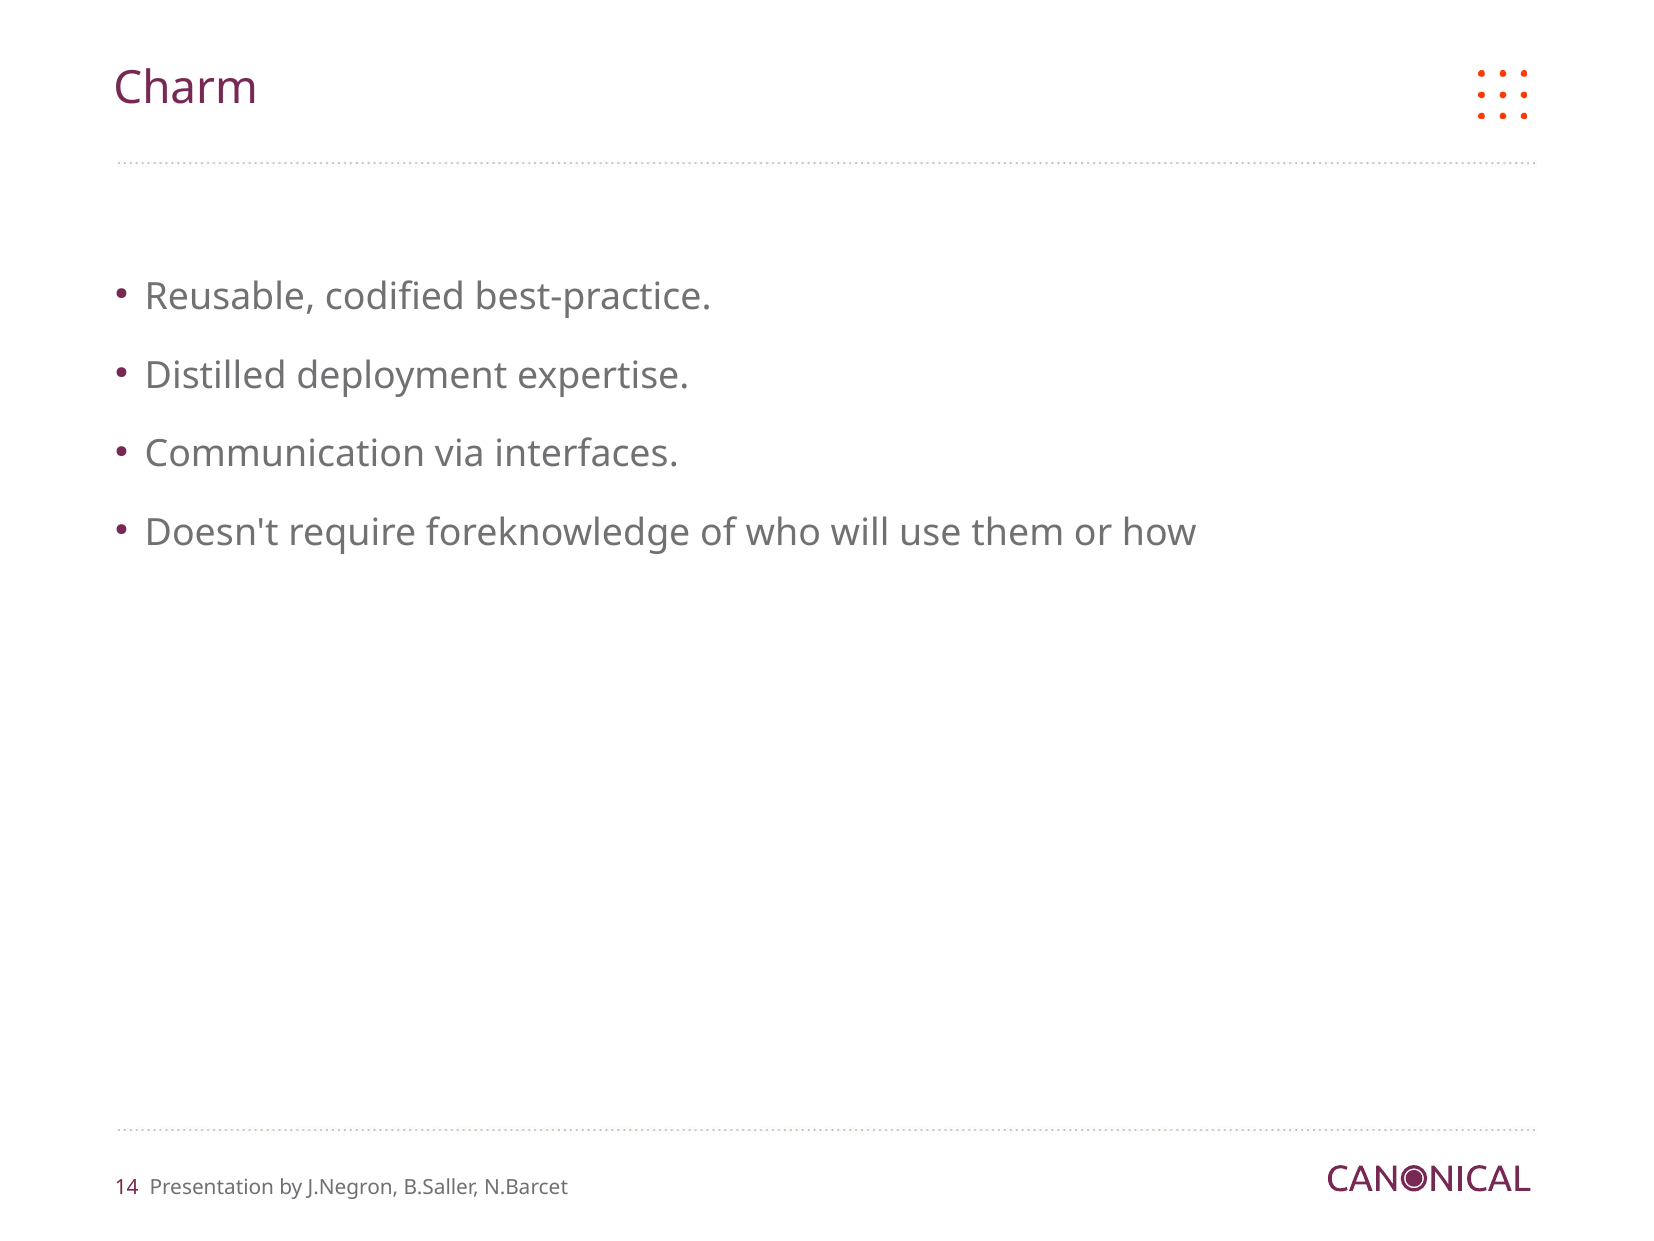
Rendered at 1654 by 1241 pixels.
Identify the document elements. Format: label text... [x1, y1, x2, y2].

picture [116, 1128, 1539, 1135]
list Reusable, codified best-practice. Distilled deployment expertise. Communication via interfaces. Doesn't require foreknowledge of who will use them or how [115, 256, 1540, 1061]
title Charm [113, 64, 1382, 107]
picture [116, 160, 1539, 168]
picture [1478, 70, 1527, 119]
